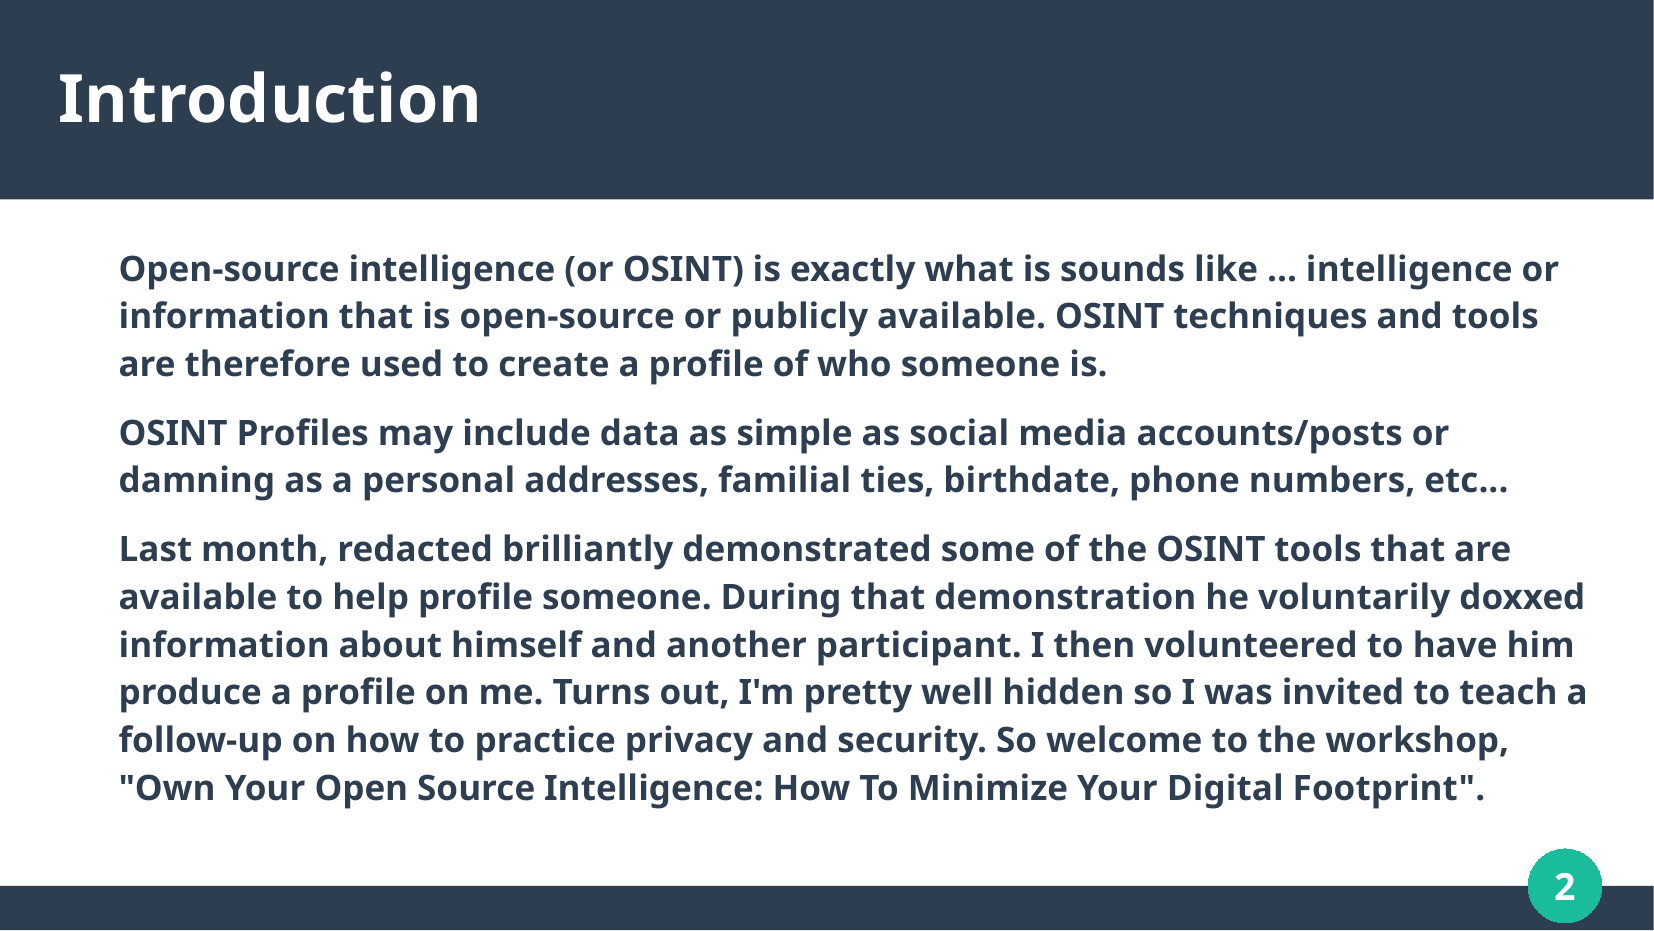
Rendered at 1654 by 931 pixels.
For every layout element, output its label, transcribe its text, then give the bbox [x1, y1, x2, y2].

title Introduction [59, 37, 1595, 156]
list Open-source intelligence (or OSINT) is exactly what is sounds like ... intelligence or information that is open-source or publicly available. OSINT techniques and tools are therefore used to create a profile of who someone is. OSINT Profiles may include data as simple as social media accounts/posts or damning as a personal addresses, familial ties, birthdate, phone numbers, etc... Last month, redacted brilliantly demonstrated some of the OSINT tools that are available to help profile someone. During that demonstration he voluntarily doxxed information about himself and another participant. I then volunteered to have him produce a profile on me. Turns out, I'm pretty well hidden so I was invited to teach a follow-up on how to practice privacy and security. So welcome to the workshop, "Own Your Open Source Intelligence: How To Minimize Your Digital Footprint". [59, 243, 1595, 864]
